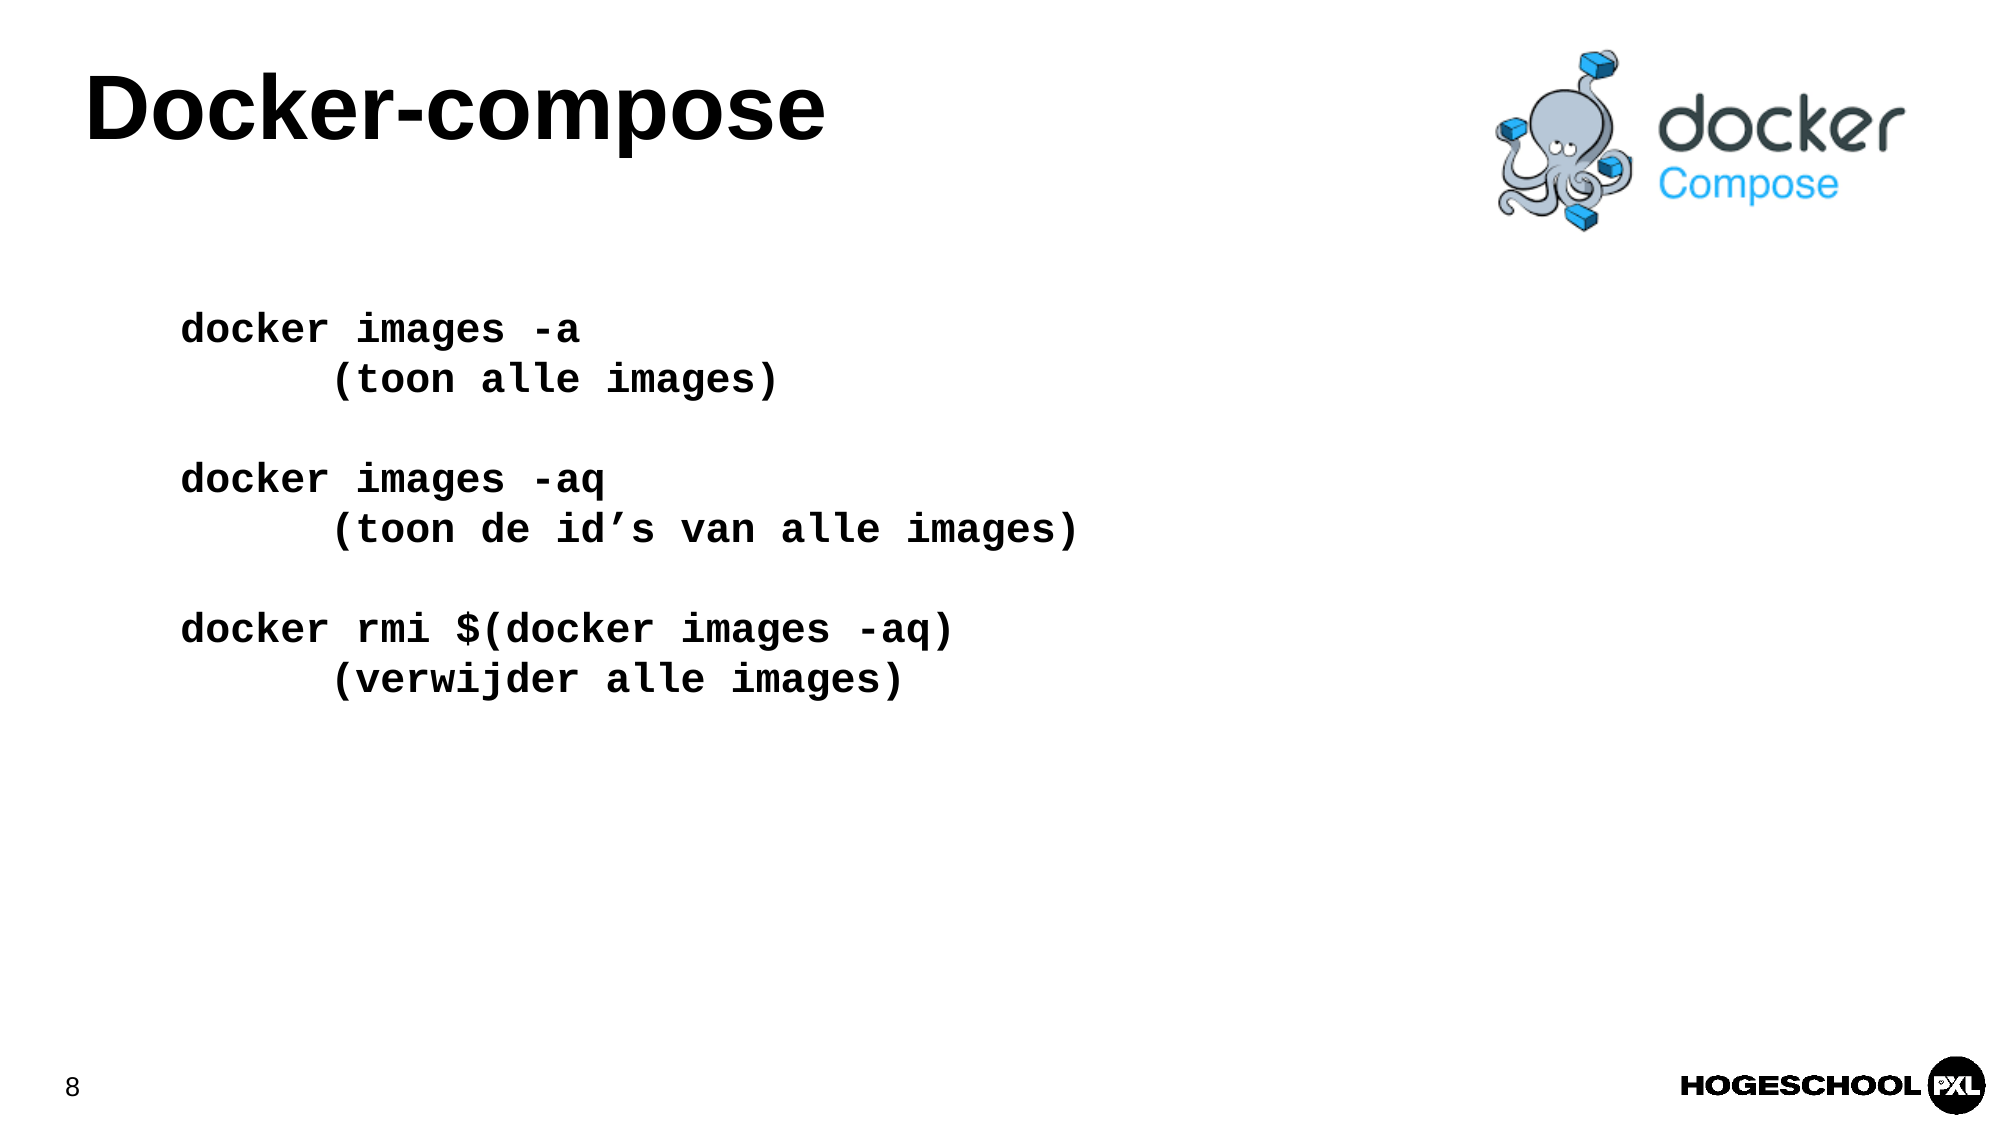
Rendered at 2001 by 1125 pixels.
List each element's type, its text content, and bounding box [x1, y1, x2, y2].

picture [1447, 19, 1955, 262]
picture [1675, 1050, 1991, 1120]
slide_number <number> [21, 1054, 95, 1105]
title Docker-compose [84, 47, 1916, 209]
text_box docker images -a (toon alle images) docker images -aq (toon de id’s van alle images) docker rmi $(docker images -aq) (verwijder alle images) [165, 285, 1787, 621]
